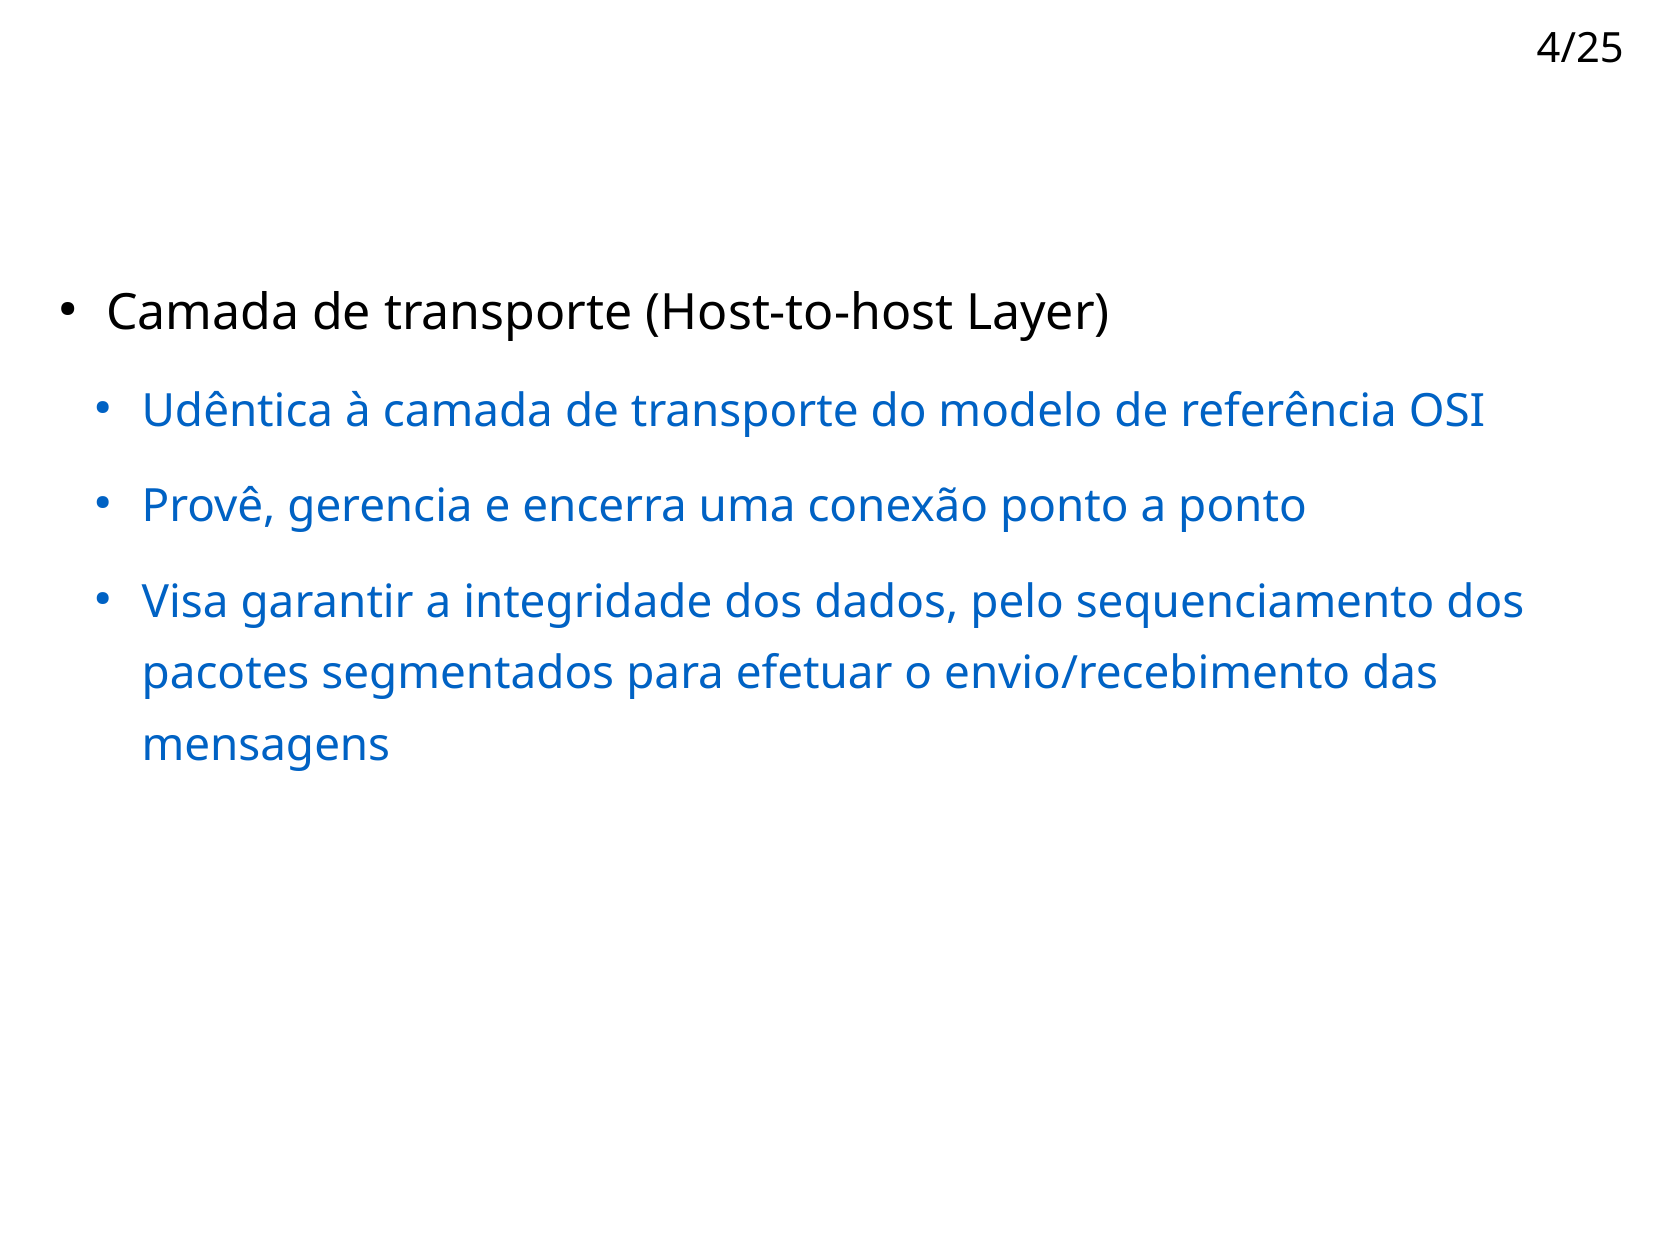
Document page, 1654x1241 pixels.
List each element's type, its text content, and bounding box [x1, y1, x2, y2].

list Camada de transporte (Host-to-host Layer) Udêntica à camada de transporte do modelo de referência OSI Provê, gerencia e encerra uma conexão ponto a ponto Visa garantir a integridade dos dados, pelo sequenciamento dos pacotes segmentados para efetuar o envio/recebimento das mensagens [59, 265, 1625, 1211]
